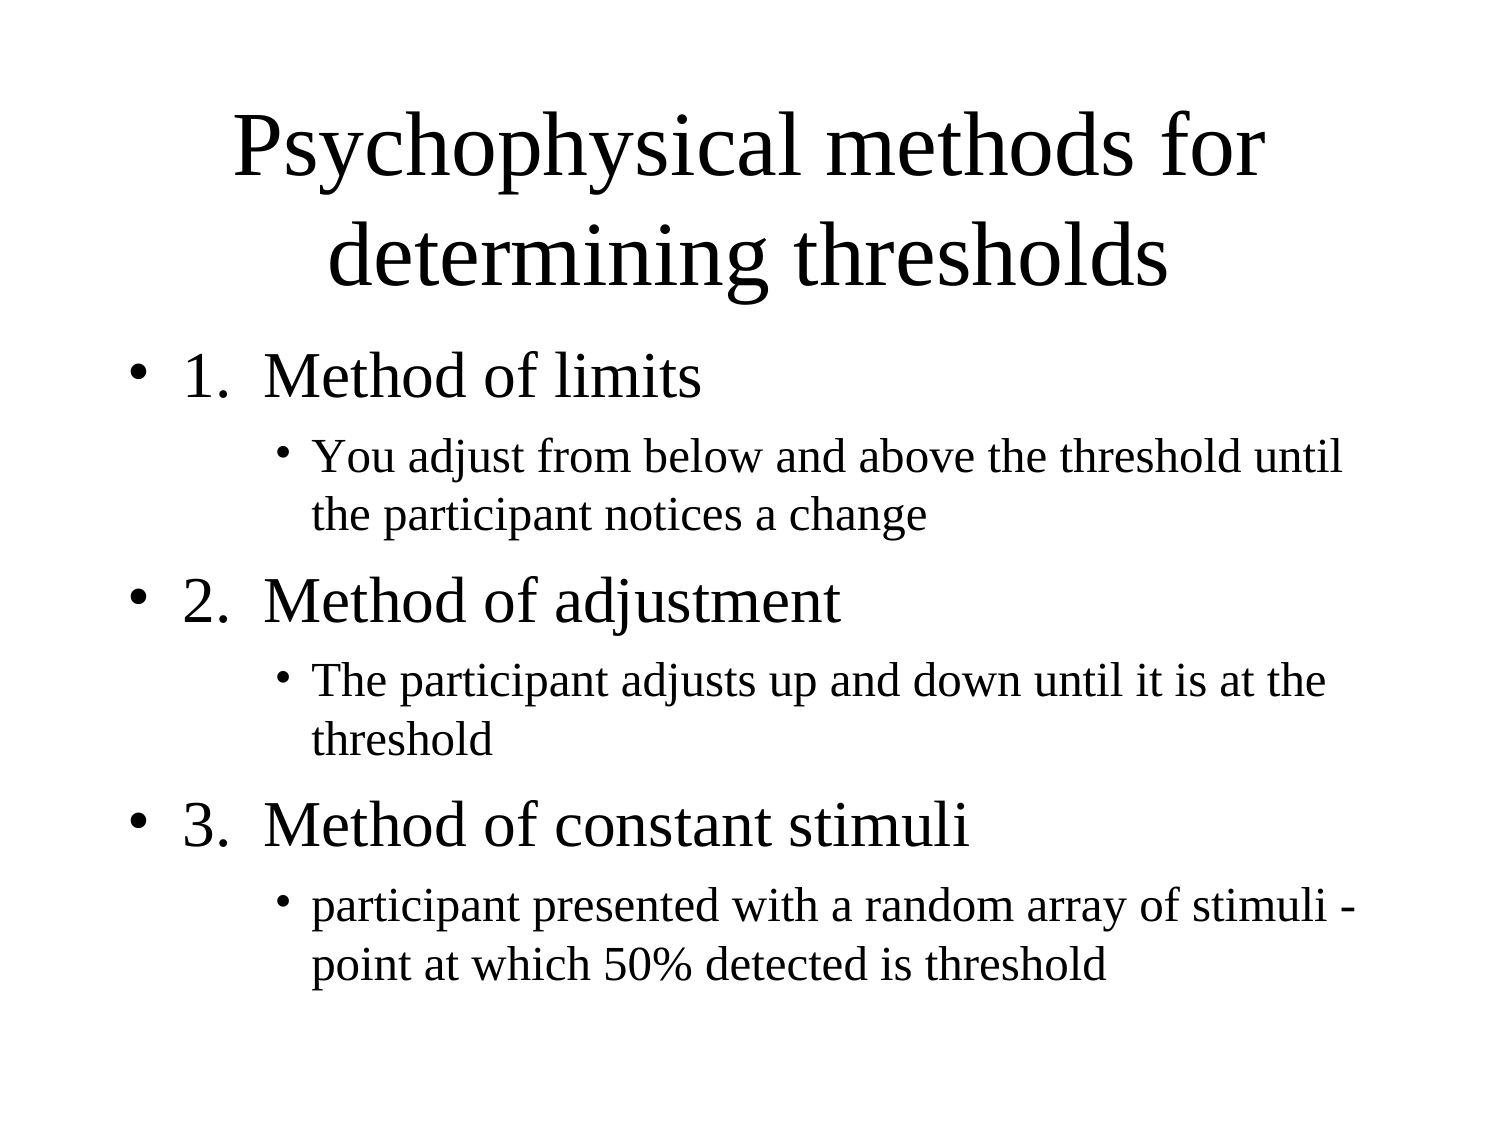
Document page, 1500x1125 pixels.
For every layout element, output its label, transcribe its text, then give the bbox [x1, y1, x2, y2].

list 1. Method of limits You adjust from below and above the threshold until the participant notices a change 2. Method of adjustment The participant adjusts up and down until it is at the threshold 3. Method of constant stimuli participant presented with a random array of stimuli - point at which 50% detected is threshold [112, 324, 1388, 1000]
title Psychophysical methods for determining thresholds [112, 99, 1388, 288]
